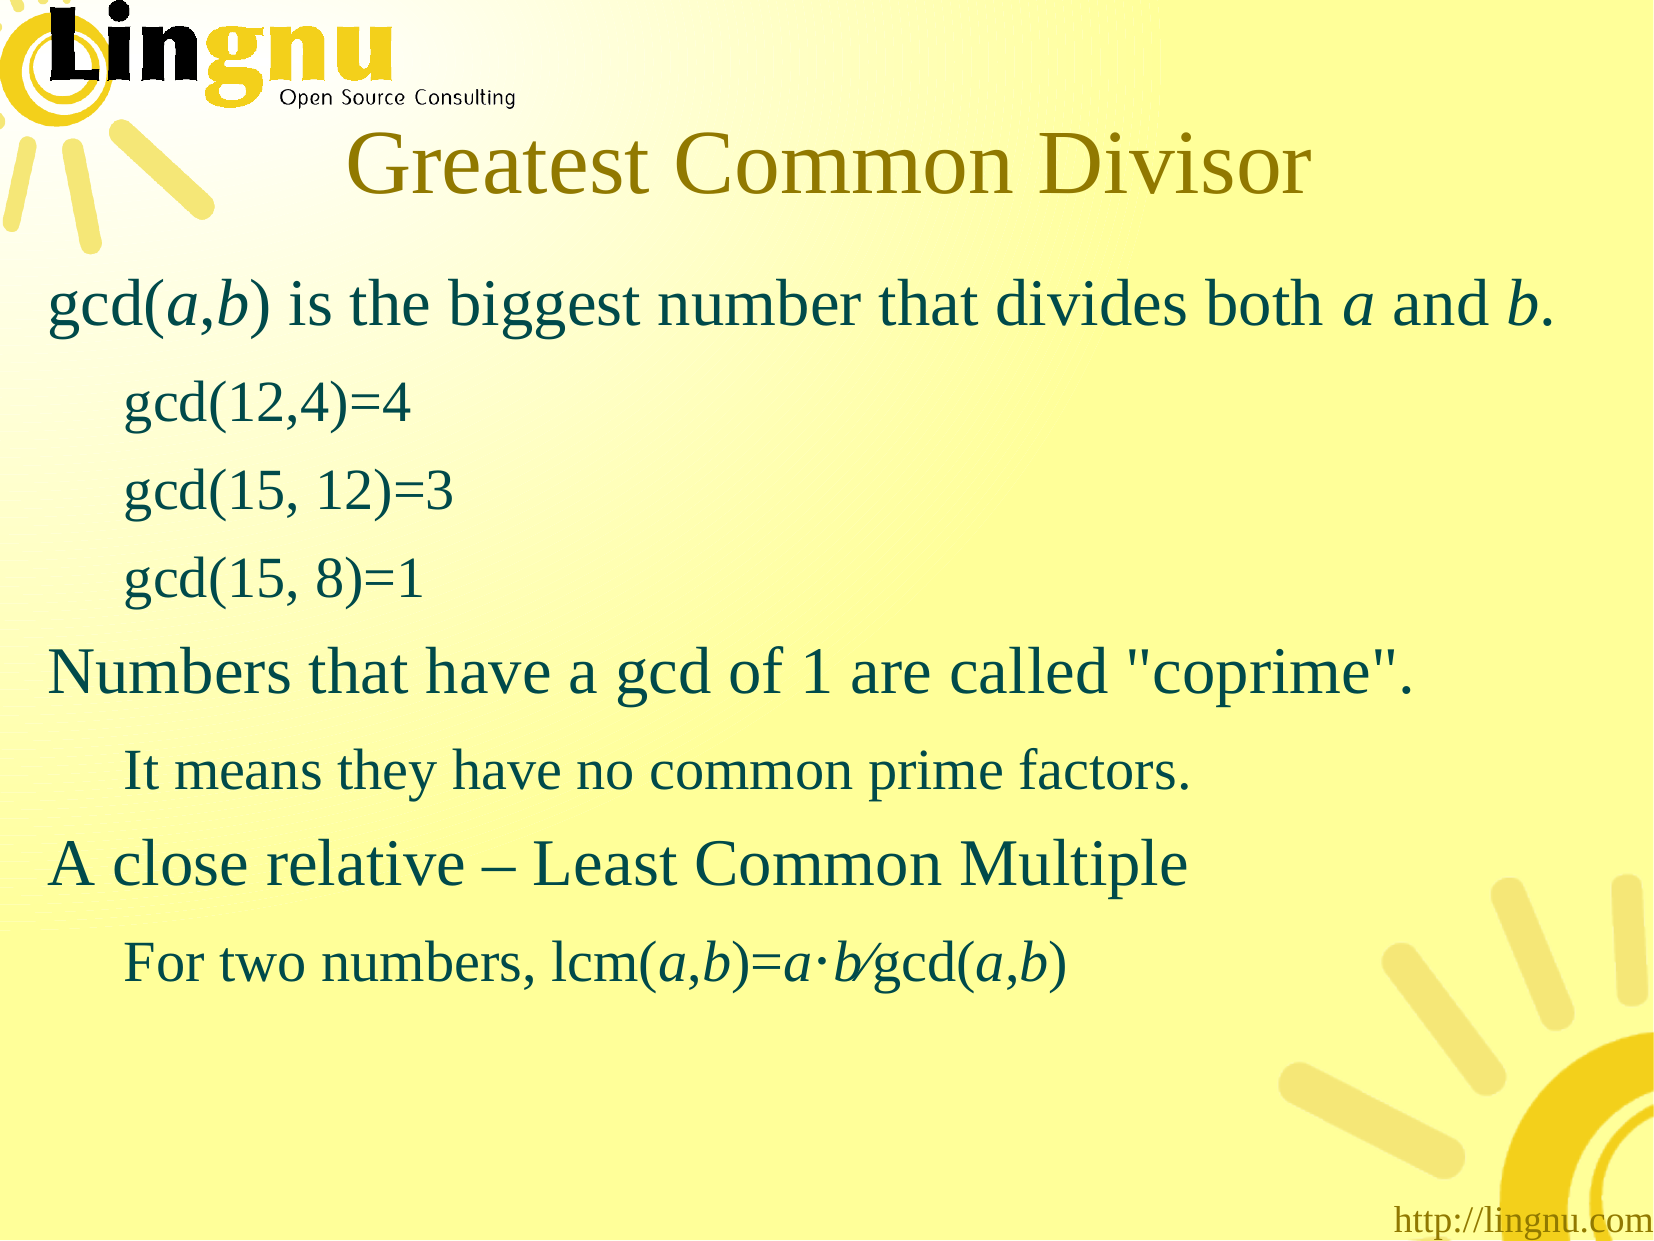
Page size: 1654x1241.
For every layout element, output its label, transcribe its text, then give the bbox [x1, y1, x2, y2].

list gcd(a,b) is the biggest number that divides both a and b. gcd(12,4)=4 gcd(15, 12)=3 gcd(15, 8)=1 Numbers that have a gcd of 1 are called "coprime". It means they have no common prime factors. A close relative – Least Common Multiple For two numbers, lcm(a,b)=a⋅b∕gcd(a,b) [29, 265, 1625, 1127]
picture [1256, 871, 1654, 1241]
picture [0, 0, 516, 256]
title Greatest Common Divisor [123, 58, 1536, 265]
